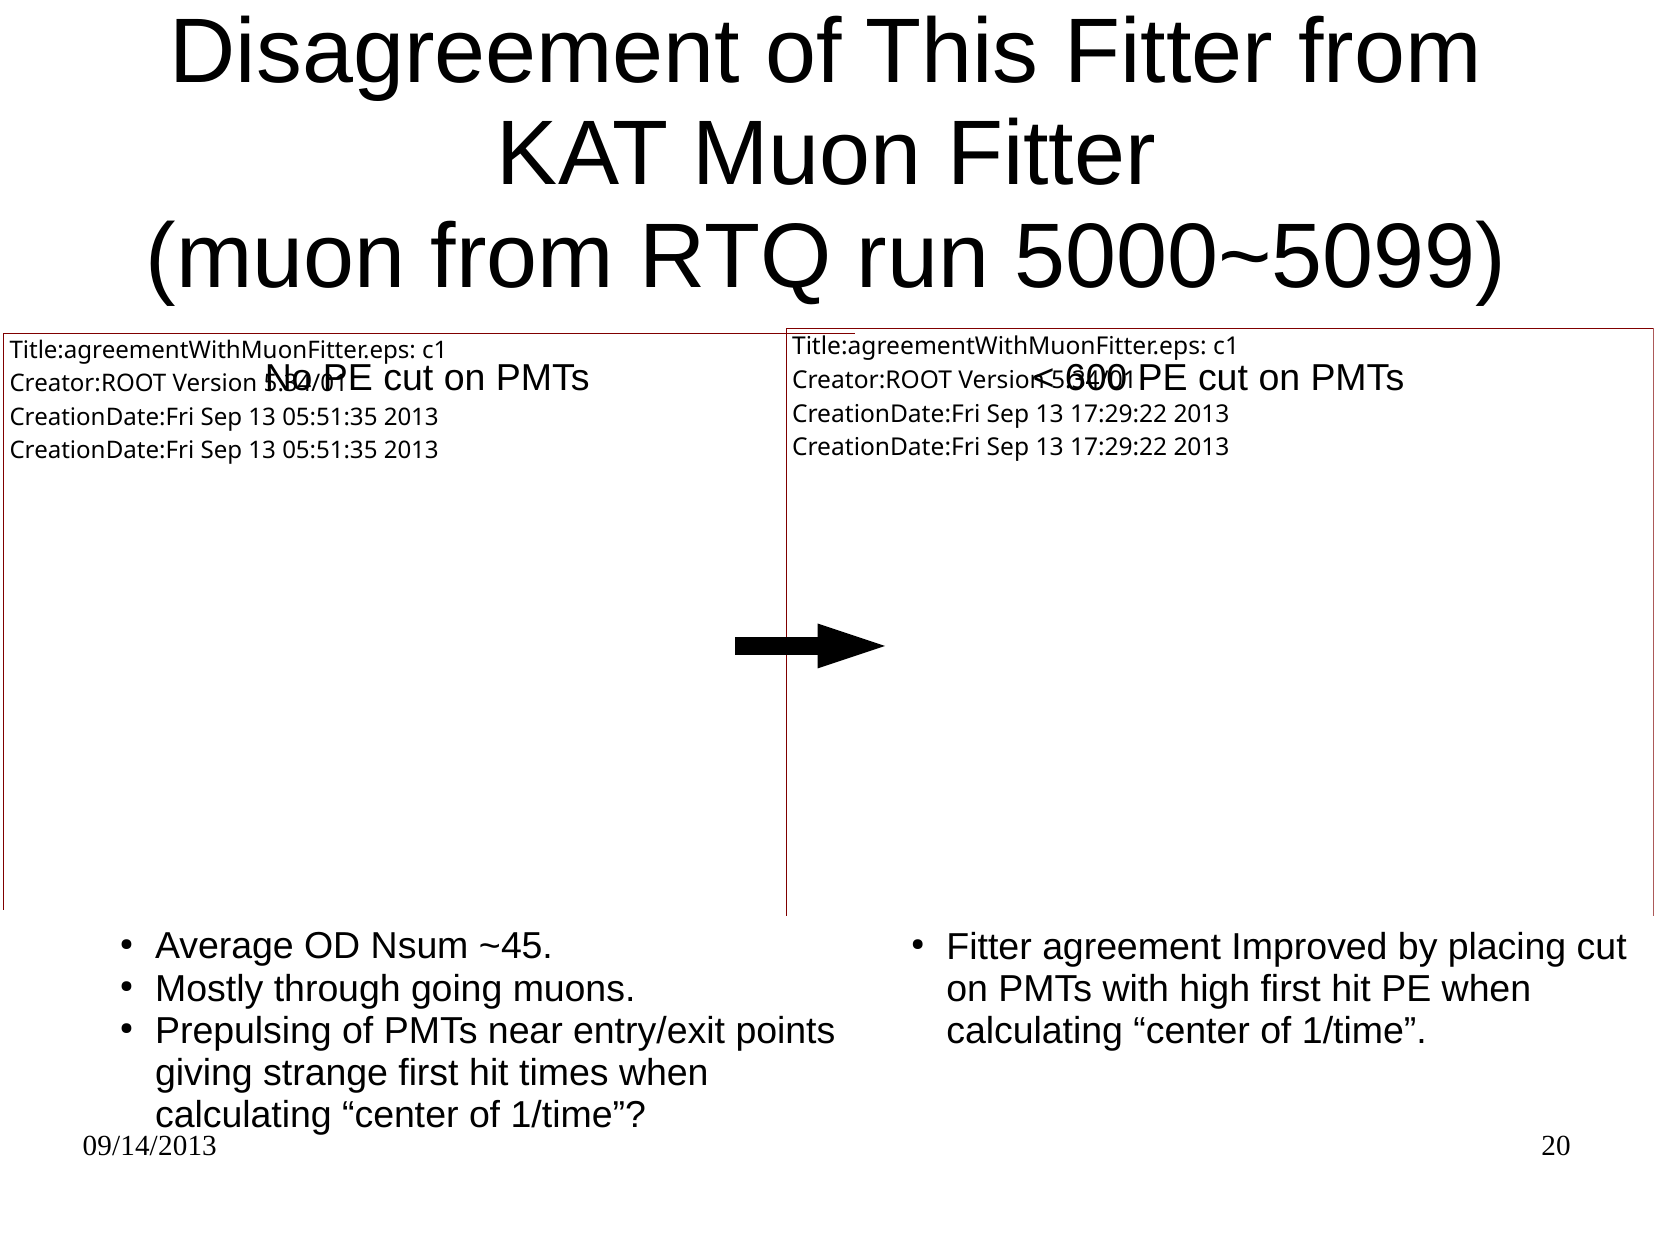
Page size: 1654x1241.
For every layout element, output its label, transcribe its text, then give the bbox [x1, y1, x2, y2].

picture [1, 326, 1654, 916]
text_box Fitter agreement Improved by placing cut on PMTs with high first hit PE when calculating “center of 1/time”. [896, 917, 1647, 1108]
text_box Average OD Nsum ~45. Mostly through going muons. Prepulsing of PMTs near entry/exit points giving strange first hit times when calculating “center of 1/time”? [105, 917, 856, 1143]
text_box No PE cut on PMTs [250, 349, 680, 406]
title Disagreement of This Fitter from KAT Muon Fitter (muon from RTQ run 5000~5099) [82, 0, 1571, 307]
text_box < 600 PE cut on PMTs [1017, 349, 1439, 406]
